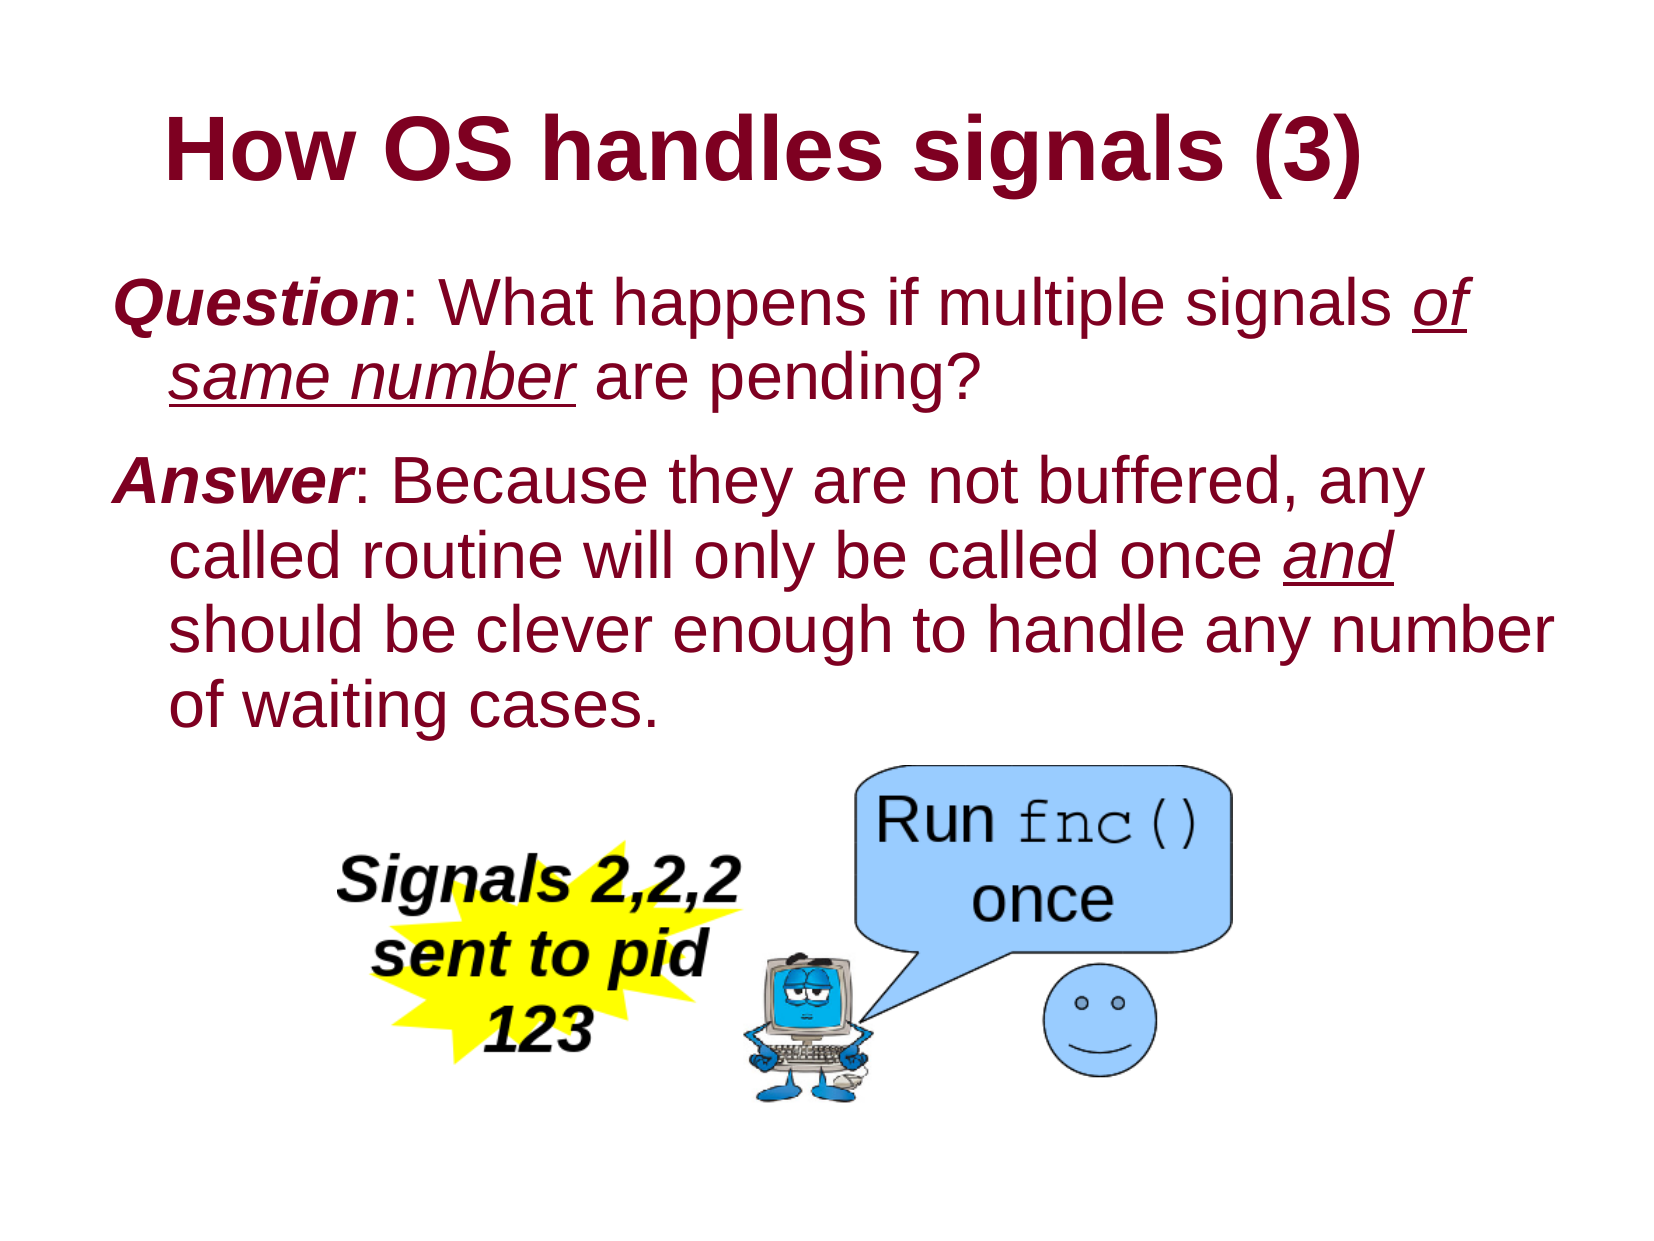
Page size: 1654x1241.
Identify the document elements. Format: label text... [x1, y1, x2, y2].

list Question: What happens if multiple signals of same number are pending? Answer: Because they are not buffered, any called routine will only be called once and should be clever enough to handle any number of waiting cases. [112, 261, 1600, 743]
picture [0, 0, 1654, 1241]
title How OS handles signals (3) [118, 48, 1411, 253]
